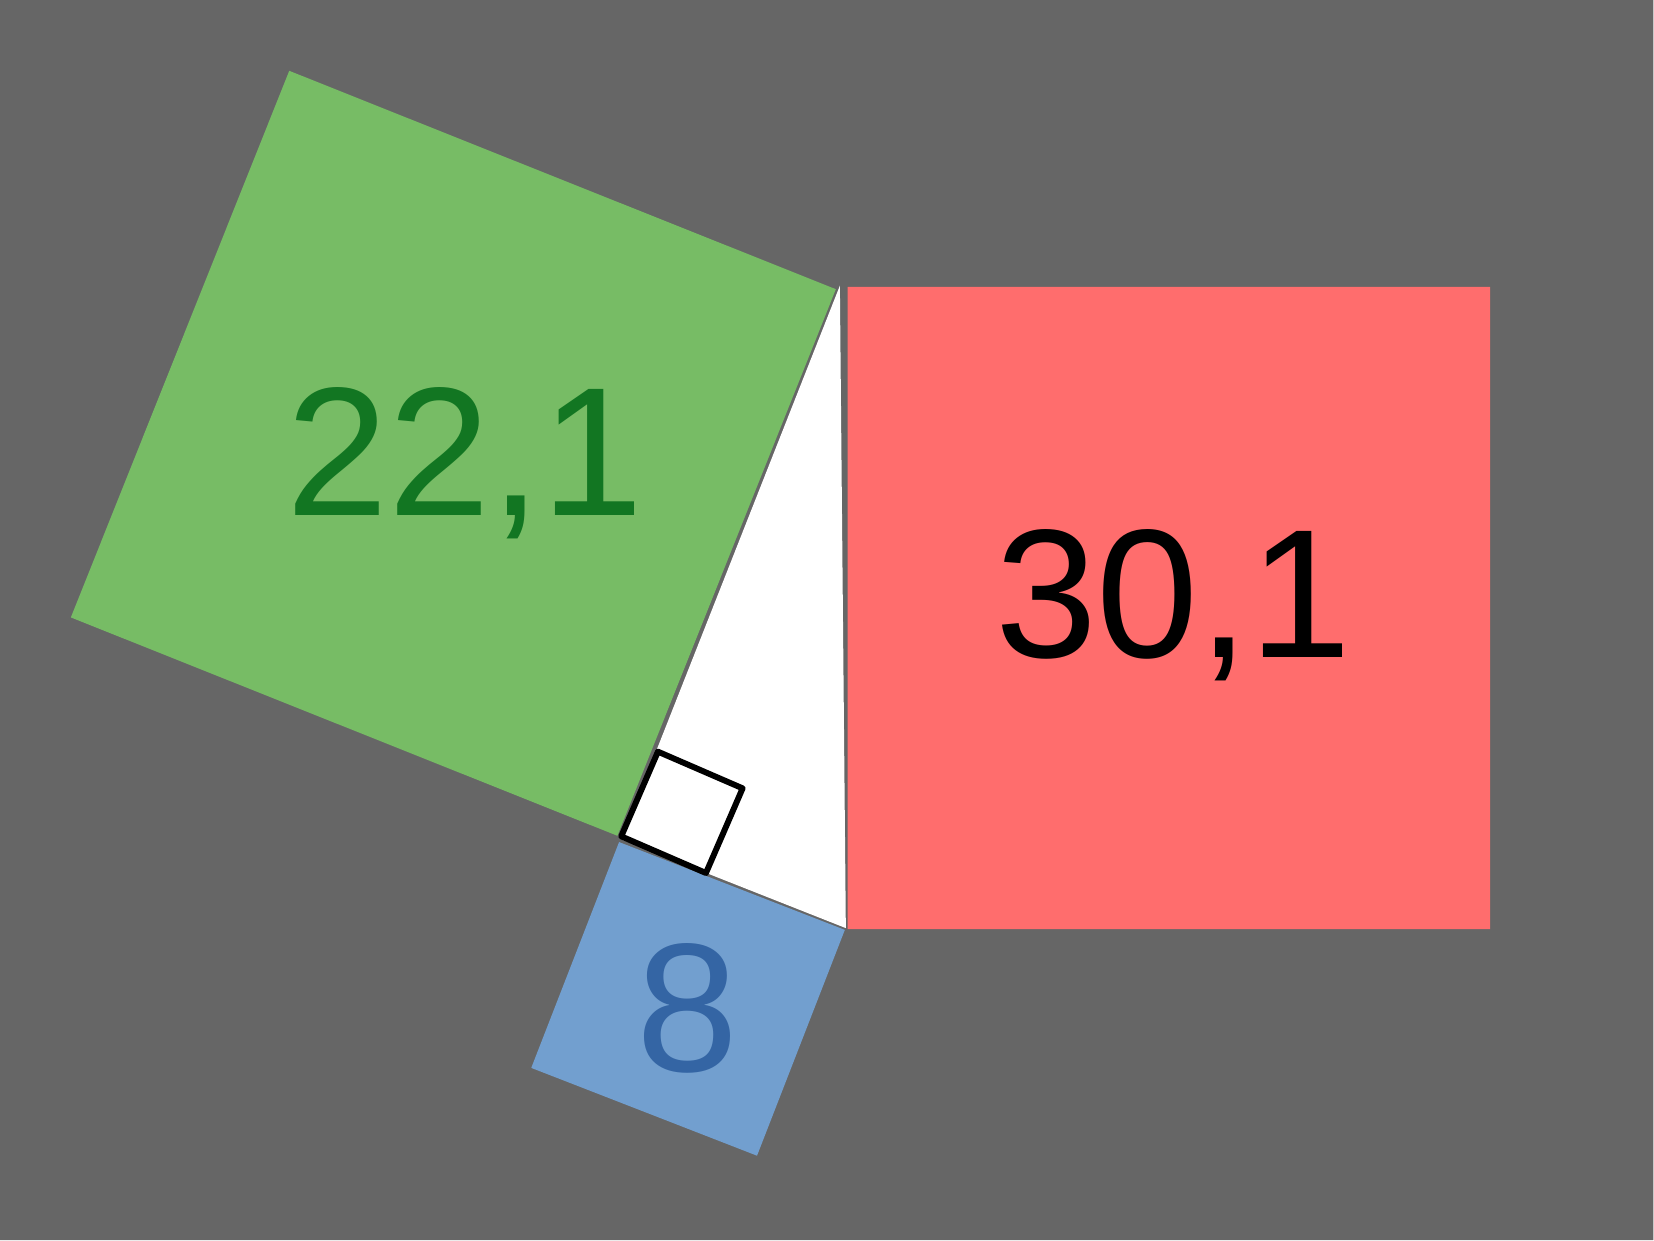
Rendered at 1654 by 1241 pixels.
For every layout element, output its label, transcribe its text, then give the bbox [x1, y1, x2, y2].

text_box [0, 0, 1654, 1241]
text_box 8 [621, 897, 884, 1204]
text_box 30,1 [980, 484, 1409, 909]
text_box 22,1 [271, 342, 662, 767]
